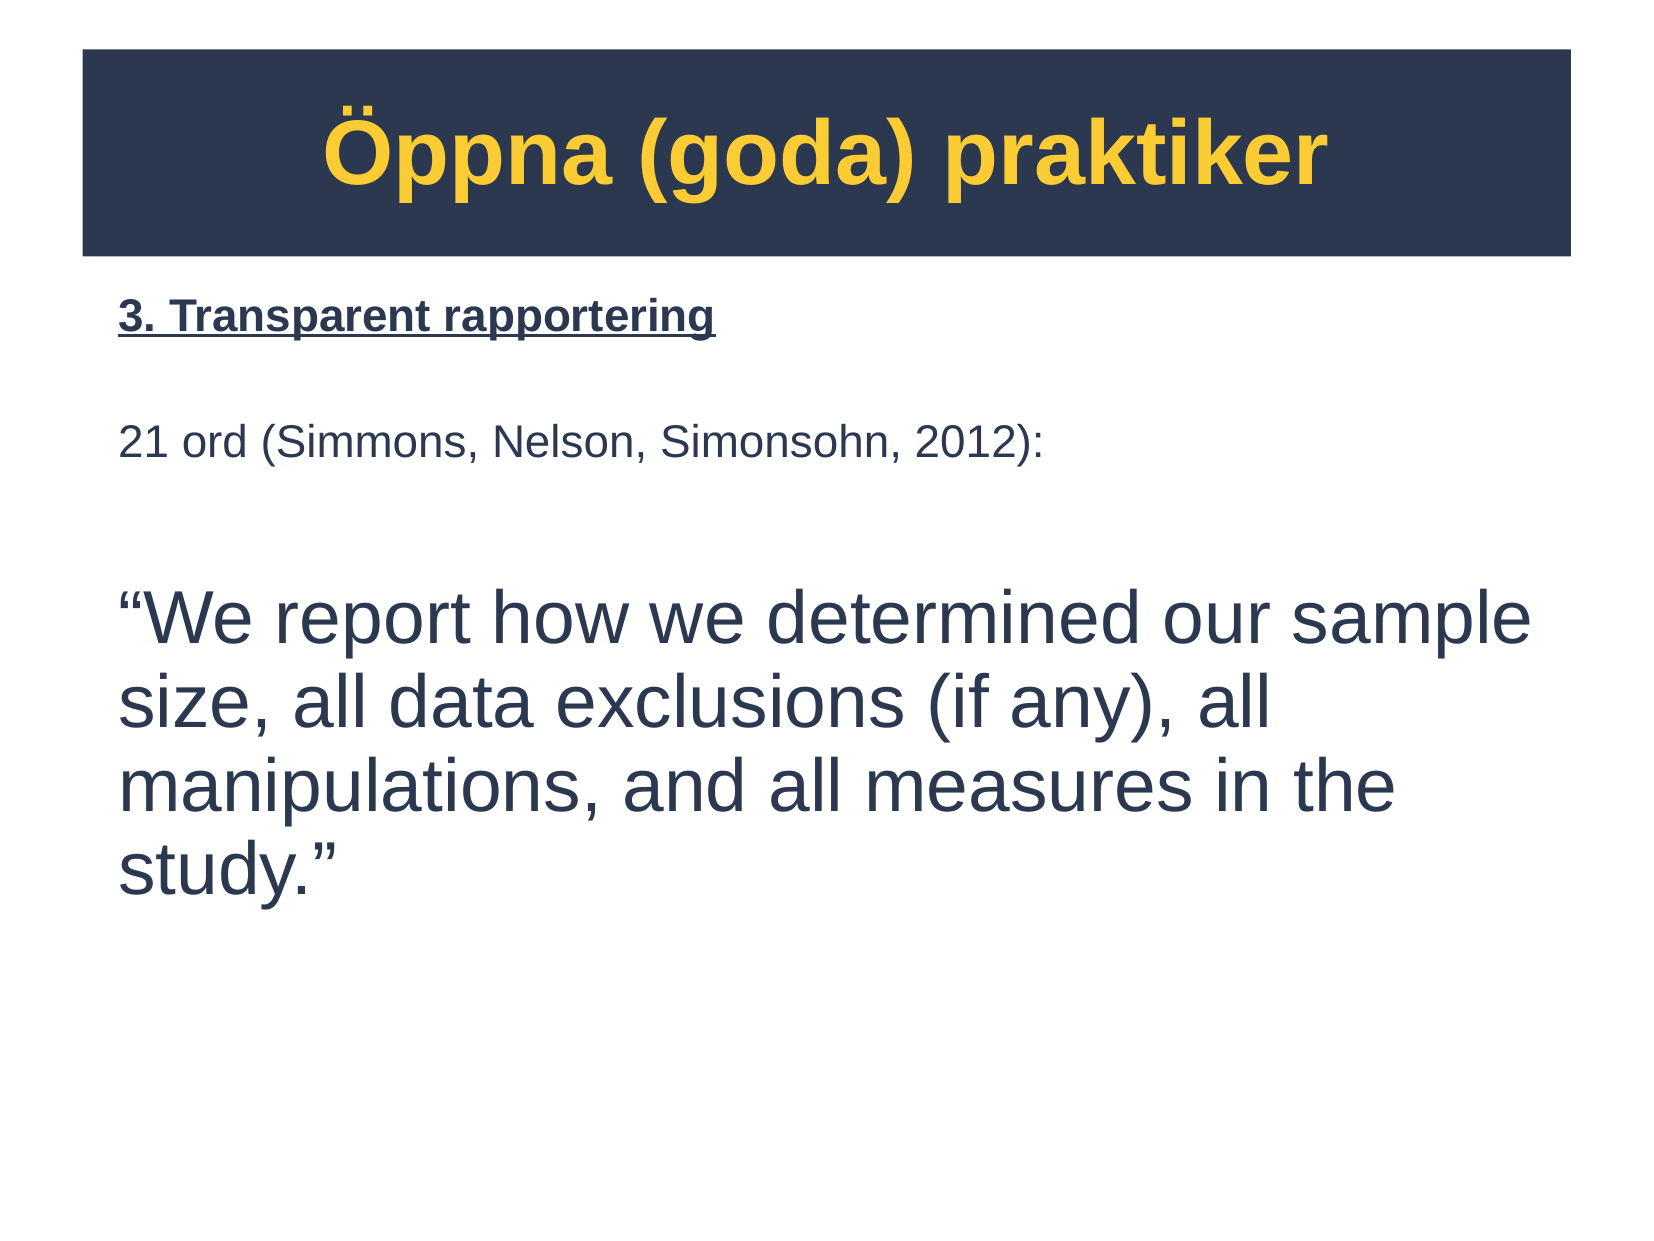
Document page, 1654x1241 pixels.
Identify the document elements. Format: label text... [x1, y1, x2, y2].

subtitle 3. Transparent rapportering 21 ord (Simmons, Nelson, Simonsohn, 2012): “We report how we determined our sample size, all data exclusions (if any), all manipulations, and all measures in the study.” [82, 290, 1571, 1038]
title Öppna (goda) praktiker [82, 49, 1571, 257]
